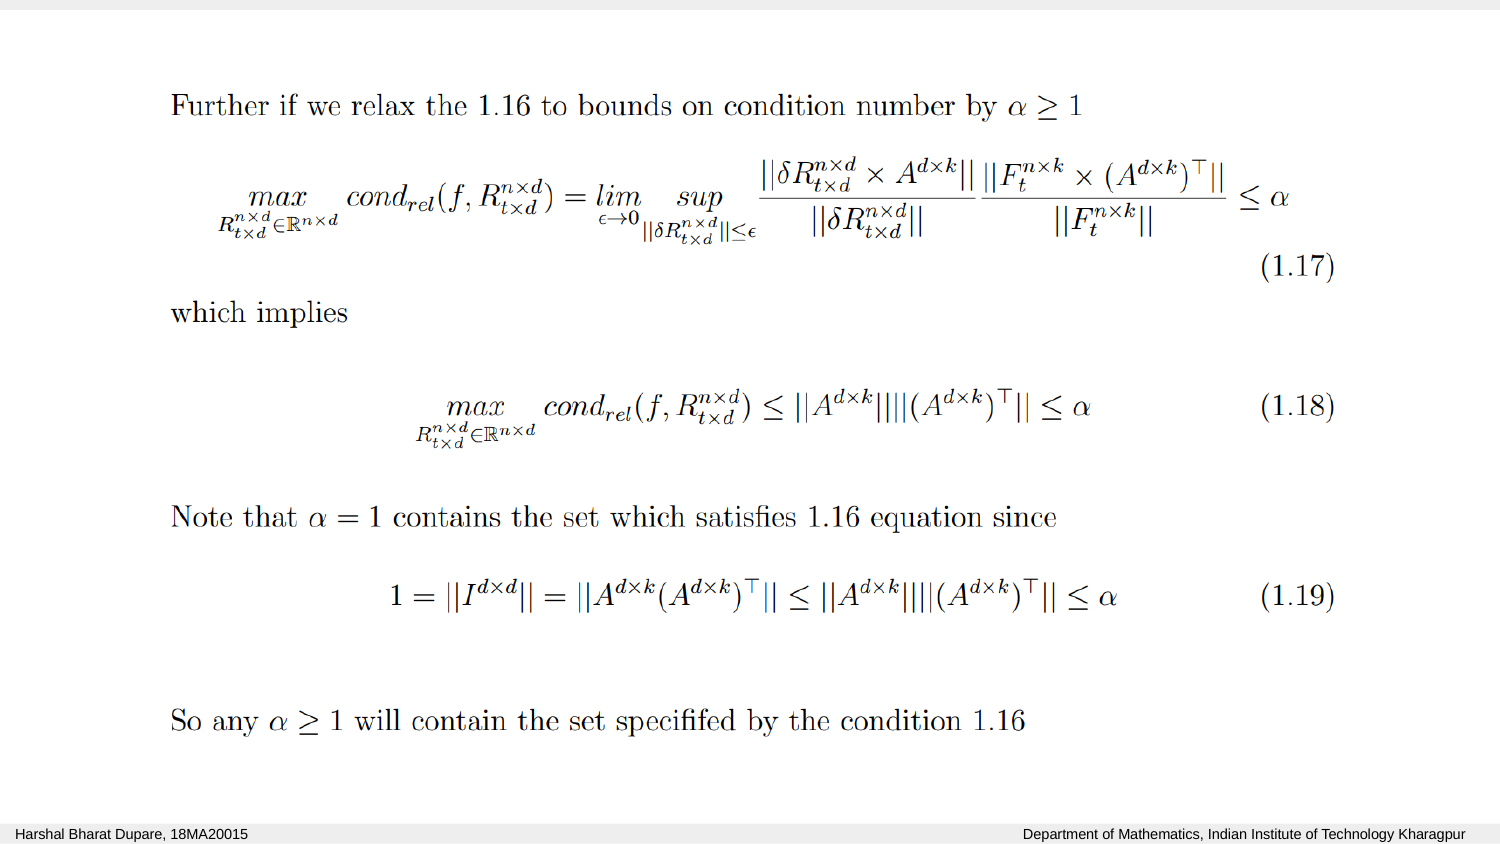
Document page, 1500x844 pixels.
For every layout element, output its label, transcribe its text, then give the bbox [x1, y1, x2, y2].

text_box [0, 0, 1500, 10]
text_box Harshal Bharat Dupare, 18MA20015 Department of Mathematics, Indian Institute of Technology Kharagpur [0, 823, 1500, 844]
picture [152, 59, 1372, 743]
